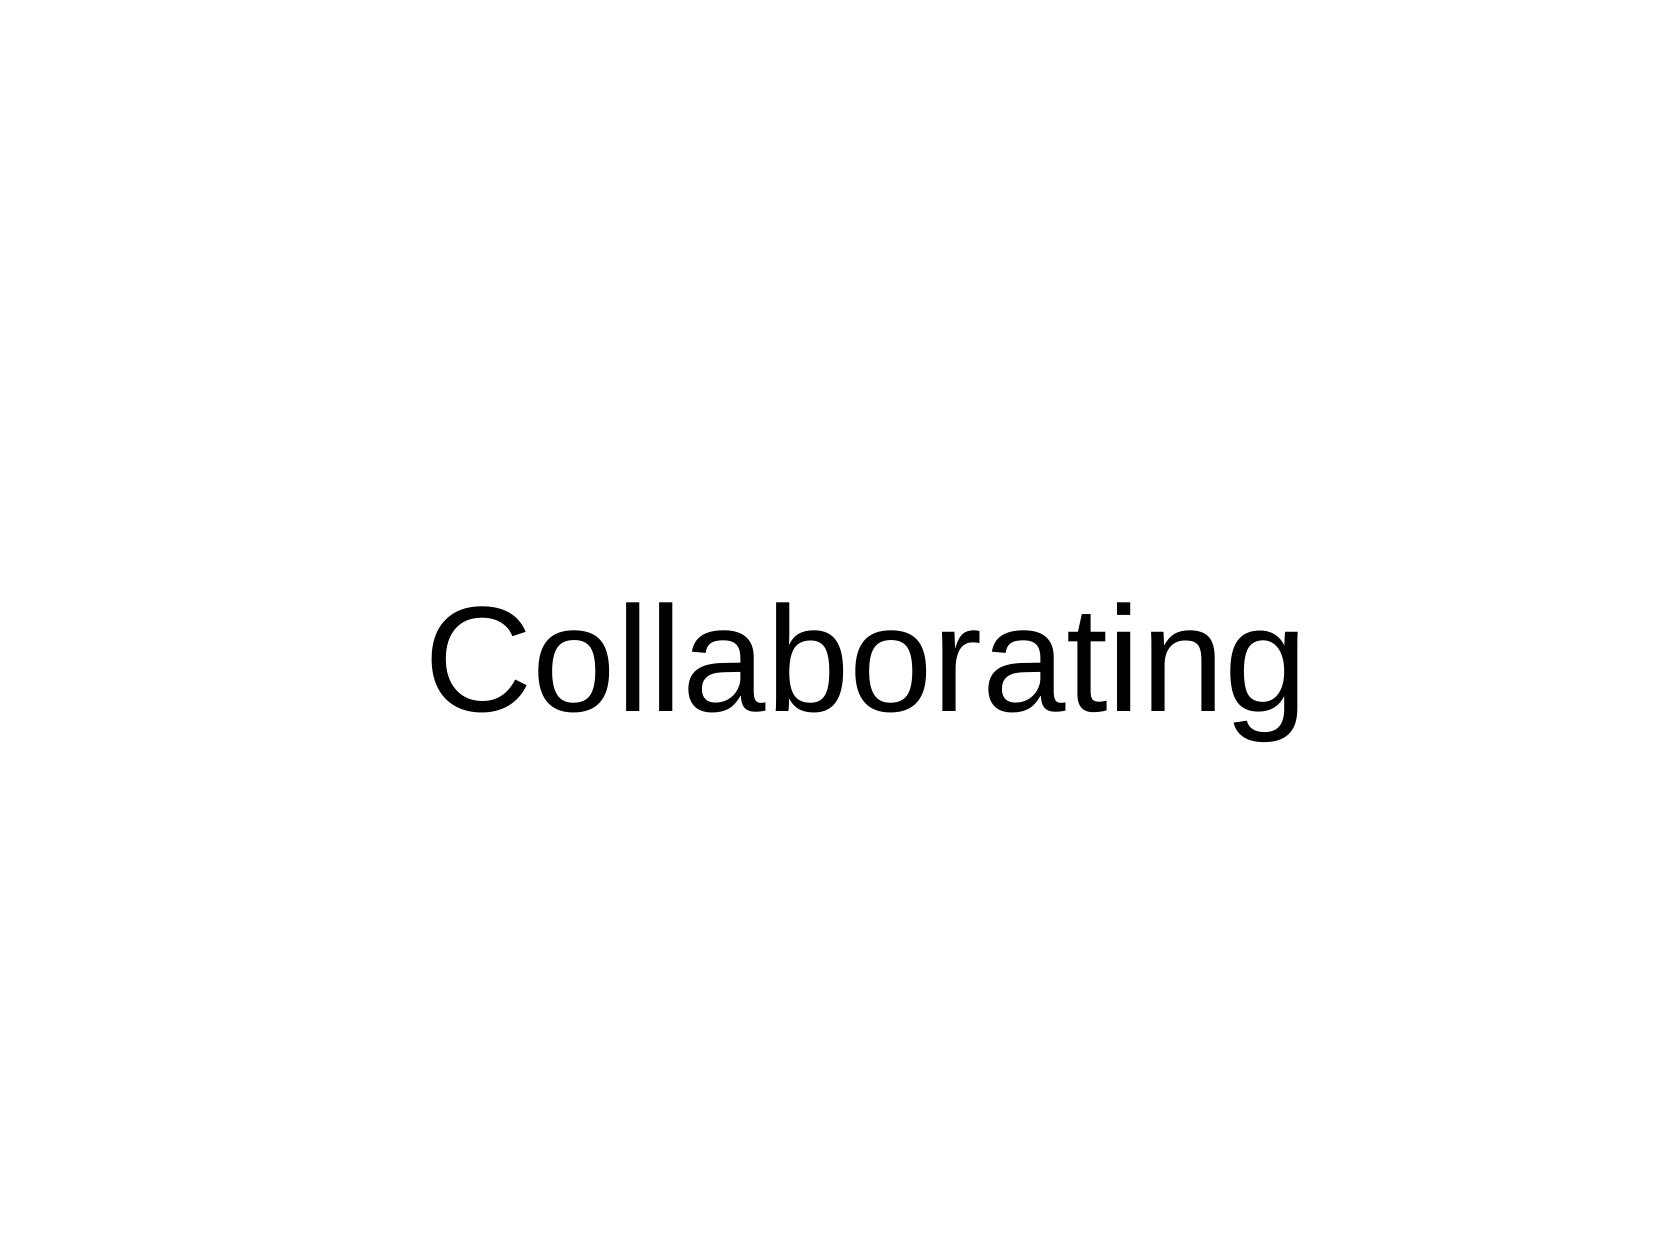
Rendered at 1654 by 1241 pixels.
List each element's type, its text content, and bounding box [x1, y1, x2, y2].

list Collaborating [87, 286, 1576, 1079]
